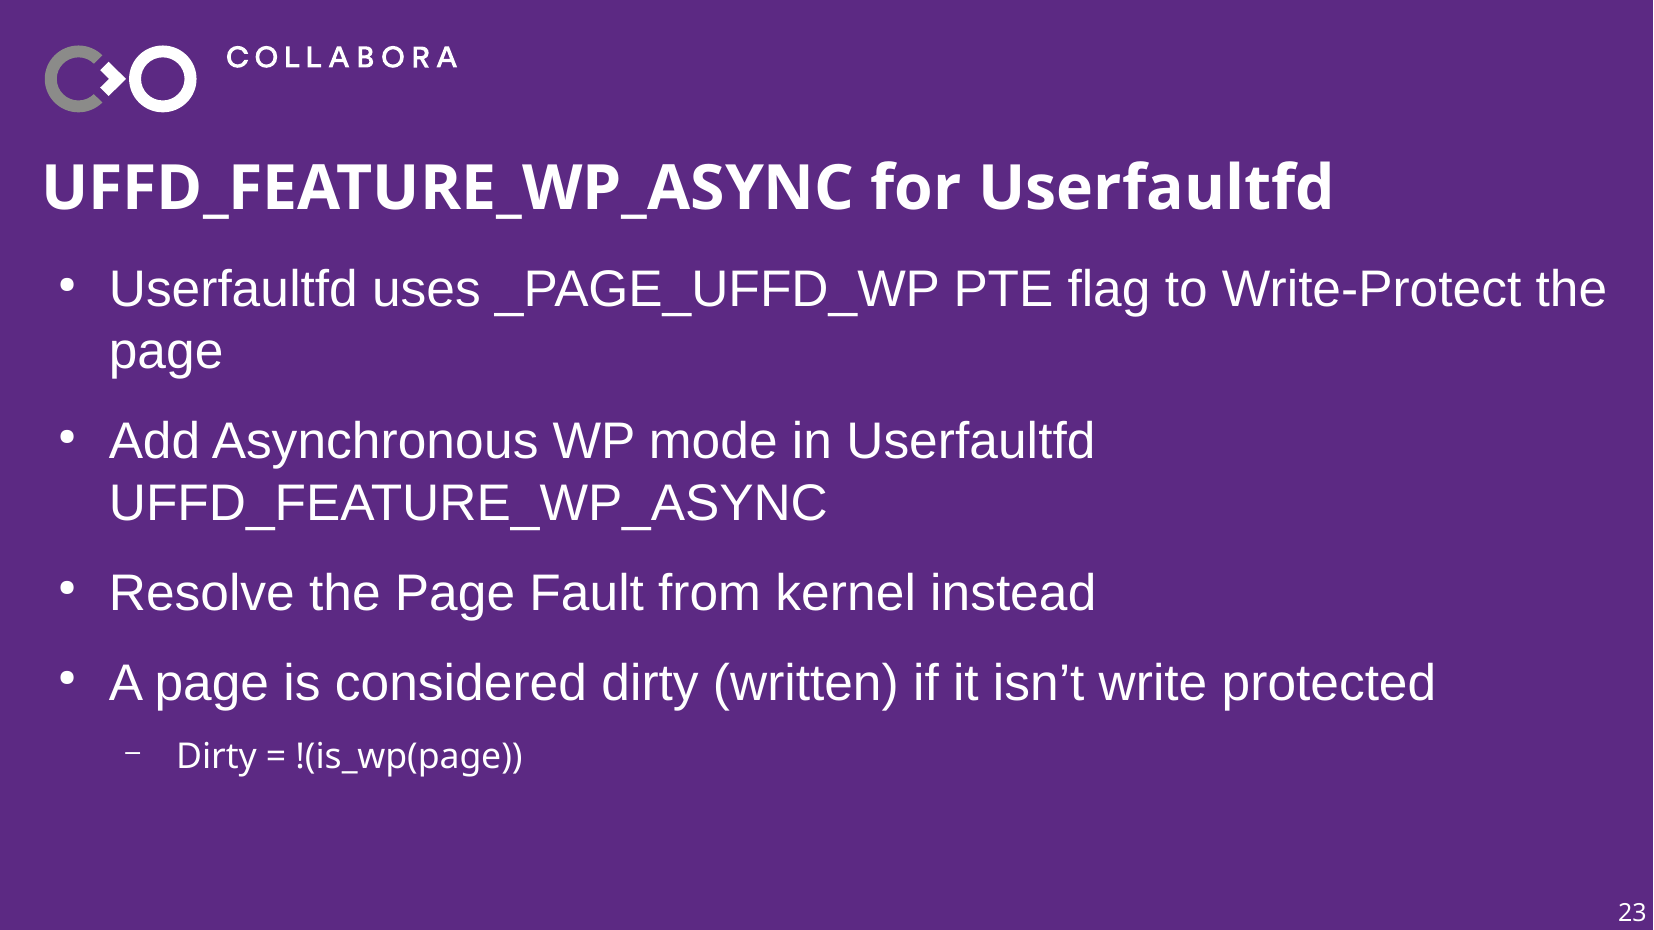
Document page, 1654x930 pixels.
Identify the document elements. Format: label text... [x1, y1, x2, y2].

list Userfaultfd uses _PAGE_UFFD_WP PTE flag to Write-Protect the page Add Asynchronous WP mode in Userfaultfd UFFD_FEATURE_WP_ASYNC Resolve the Page Fault from kernel instead A page is considered dirty (written) if it isn’t write protected Dirty = !(is_wp(page)) [41, 255, 1614, 780]
title UFFD_FEATURE_WP_ASYNC for Userfaultfd [41, 146, 1614, 255]
